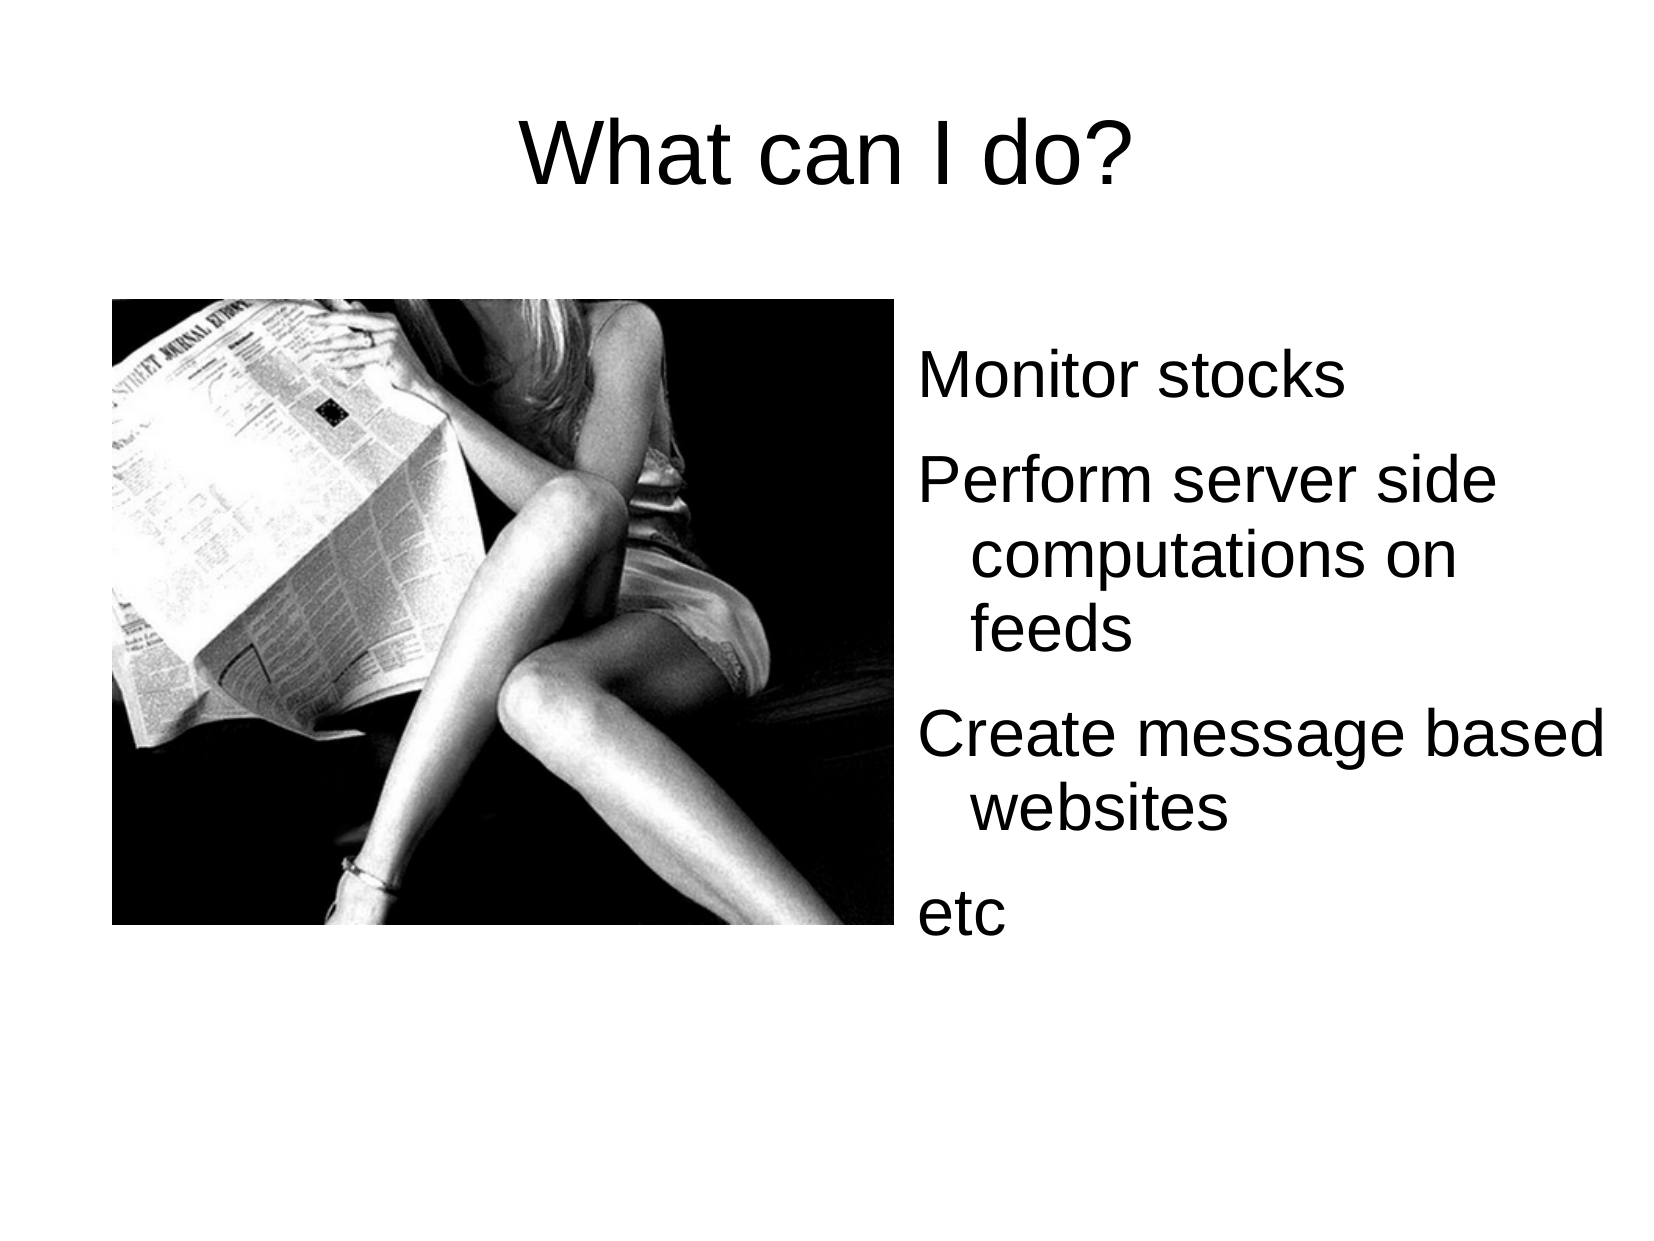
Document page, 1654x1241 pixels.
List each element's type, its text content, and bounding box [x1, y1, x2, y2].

title What can I do? [82, 56, 1571, 250]
list Monitor stocks Perform server side computations on feeds Create message based websites etc [900, 337, 1627, 1142]
picture [112, 299, 894, 925]
